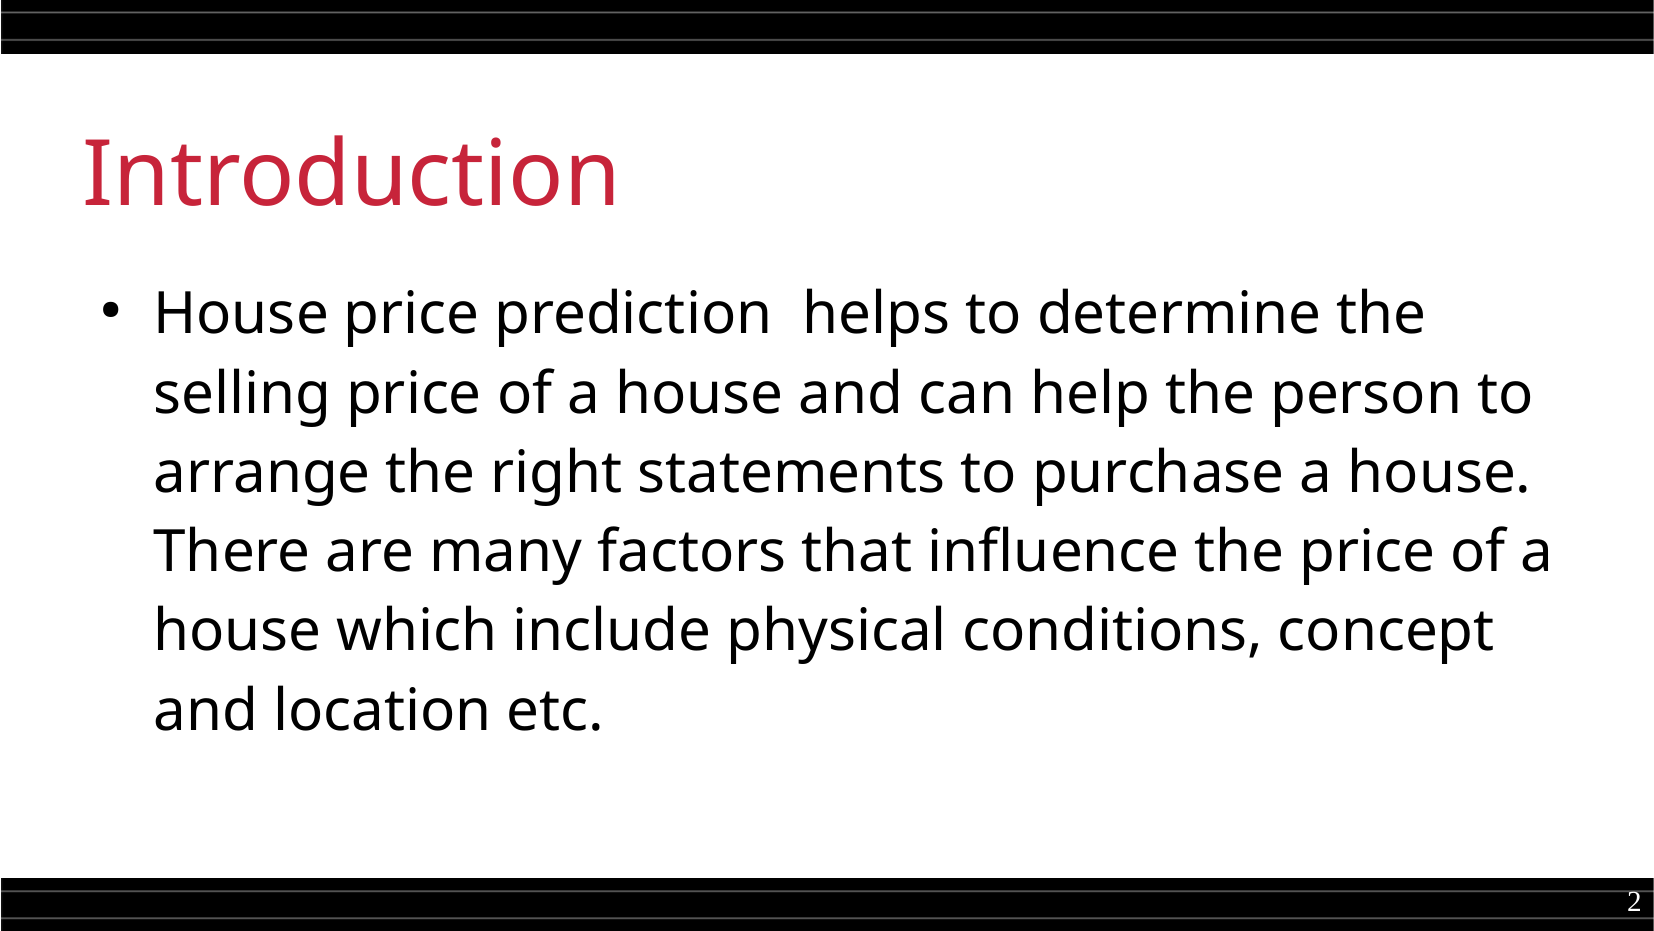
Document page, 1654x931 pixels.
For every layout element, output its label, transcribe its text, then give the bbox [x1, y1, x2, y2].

list House price prediction helps to determine the selling price of a house and can help the person to arrange the right statements to purchase a house. There are many factors that influence the price of a house which include physical conditions, concept and location etc. [82, 271, 1571, 851]
title Introduction [82, 92, 1571, 249]
picture [1, 878, 1654, 931]
picture [1, 0, 1654, 54]
